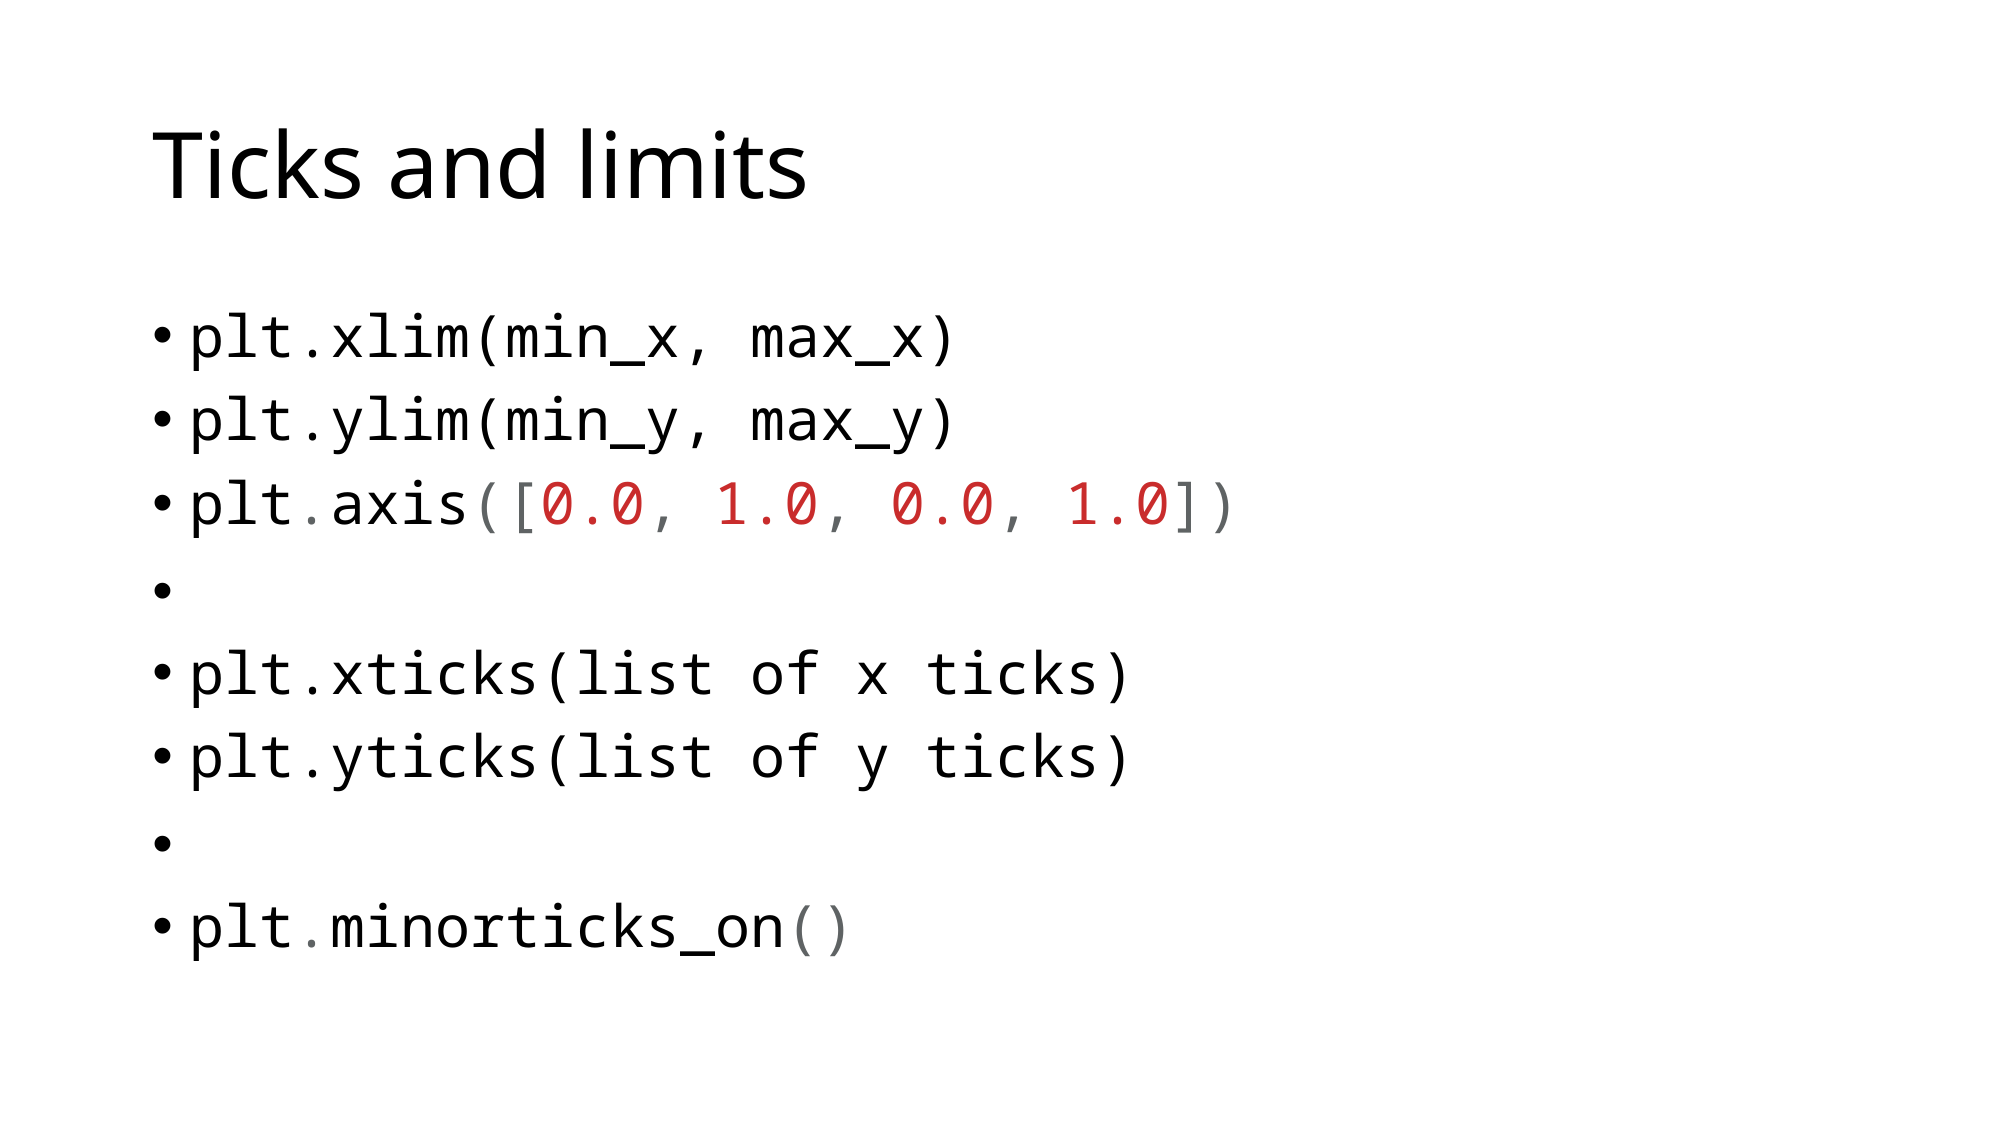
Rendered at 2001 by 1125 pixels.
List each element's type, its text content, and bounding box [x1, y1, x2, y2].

list plt.xlim(min_x, max_x) plt.ylim(min_y, max_y) plt.axis([0.0, 1.0, 0.0, 1.0]) plt.xticks(list of x ticks) plt.yticks(list of y ticks) plt.minorticks_on() [137, 299, 1863, 1014]
title Ticks and limits [137, 59, 1863, 278]
